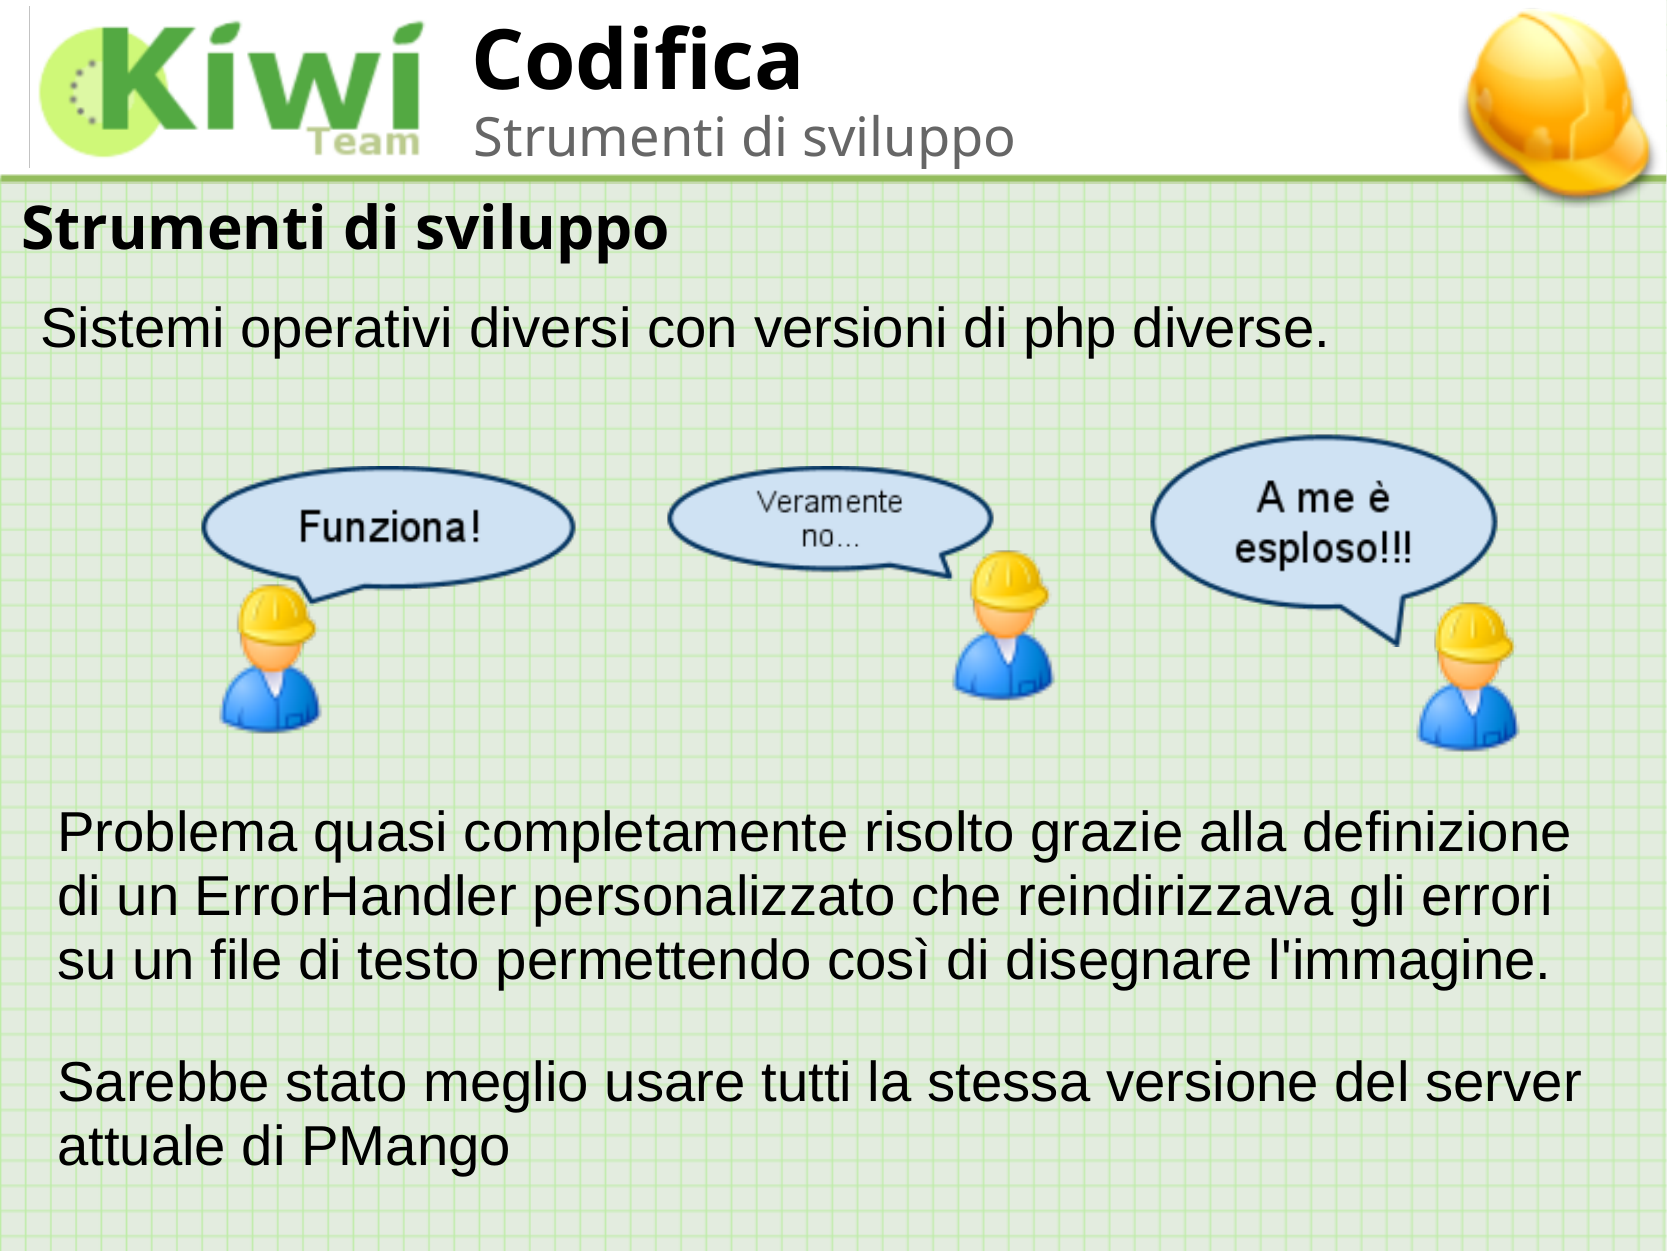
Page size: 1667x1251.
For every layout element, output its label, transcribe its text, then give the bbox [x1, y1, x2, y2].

picture [0, 0, 1667, 1251]
text_box Strumenti di sviluppo [473, 107, 1327, 169]
text_box Problema quasi completamente risolto grazie alla definizione di un ErrorHandler personalizzato che reindirizzava gli errori su un file di testo permettendo così di disegnare l'immagine. [57, 800, 1603, 993]
text_box Sarebbe stato meglio usare tutti la stessa versione del server attuale di PMango [57, 1049, 1610, 1179]
text_box Sistemi operativi diversi con versioni di php diverse. [40, 295, 1526, 361]
title Codifica [471, 0, 1441, 122]
subtitle Strumenti di sviluppo [21, 195, 1315, 304]
